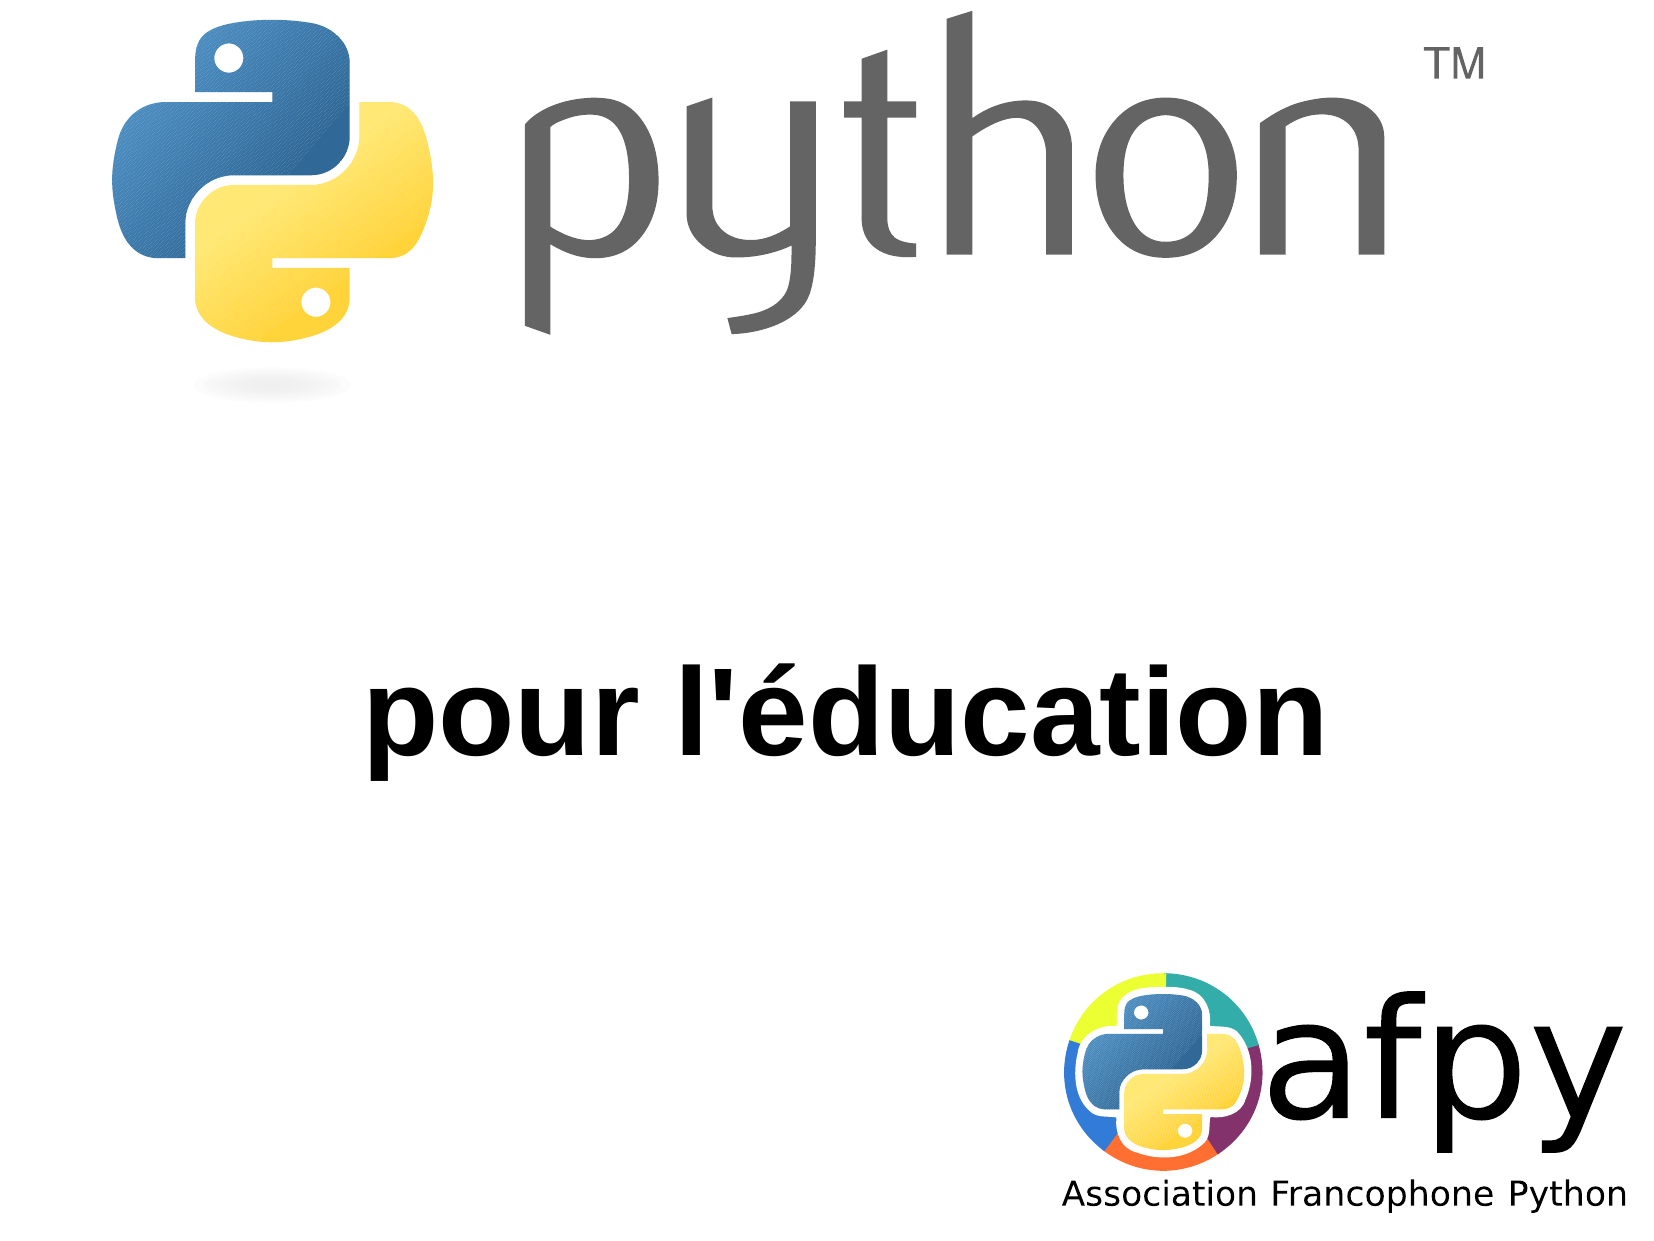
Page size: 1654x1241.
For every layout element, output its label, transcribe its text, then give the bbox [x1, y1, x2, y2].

list pour l'éducation [82, 501, 1538, 1222]
